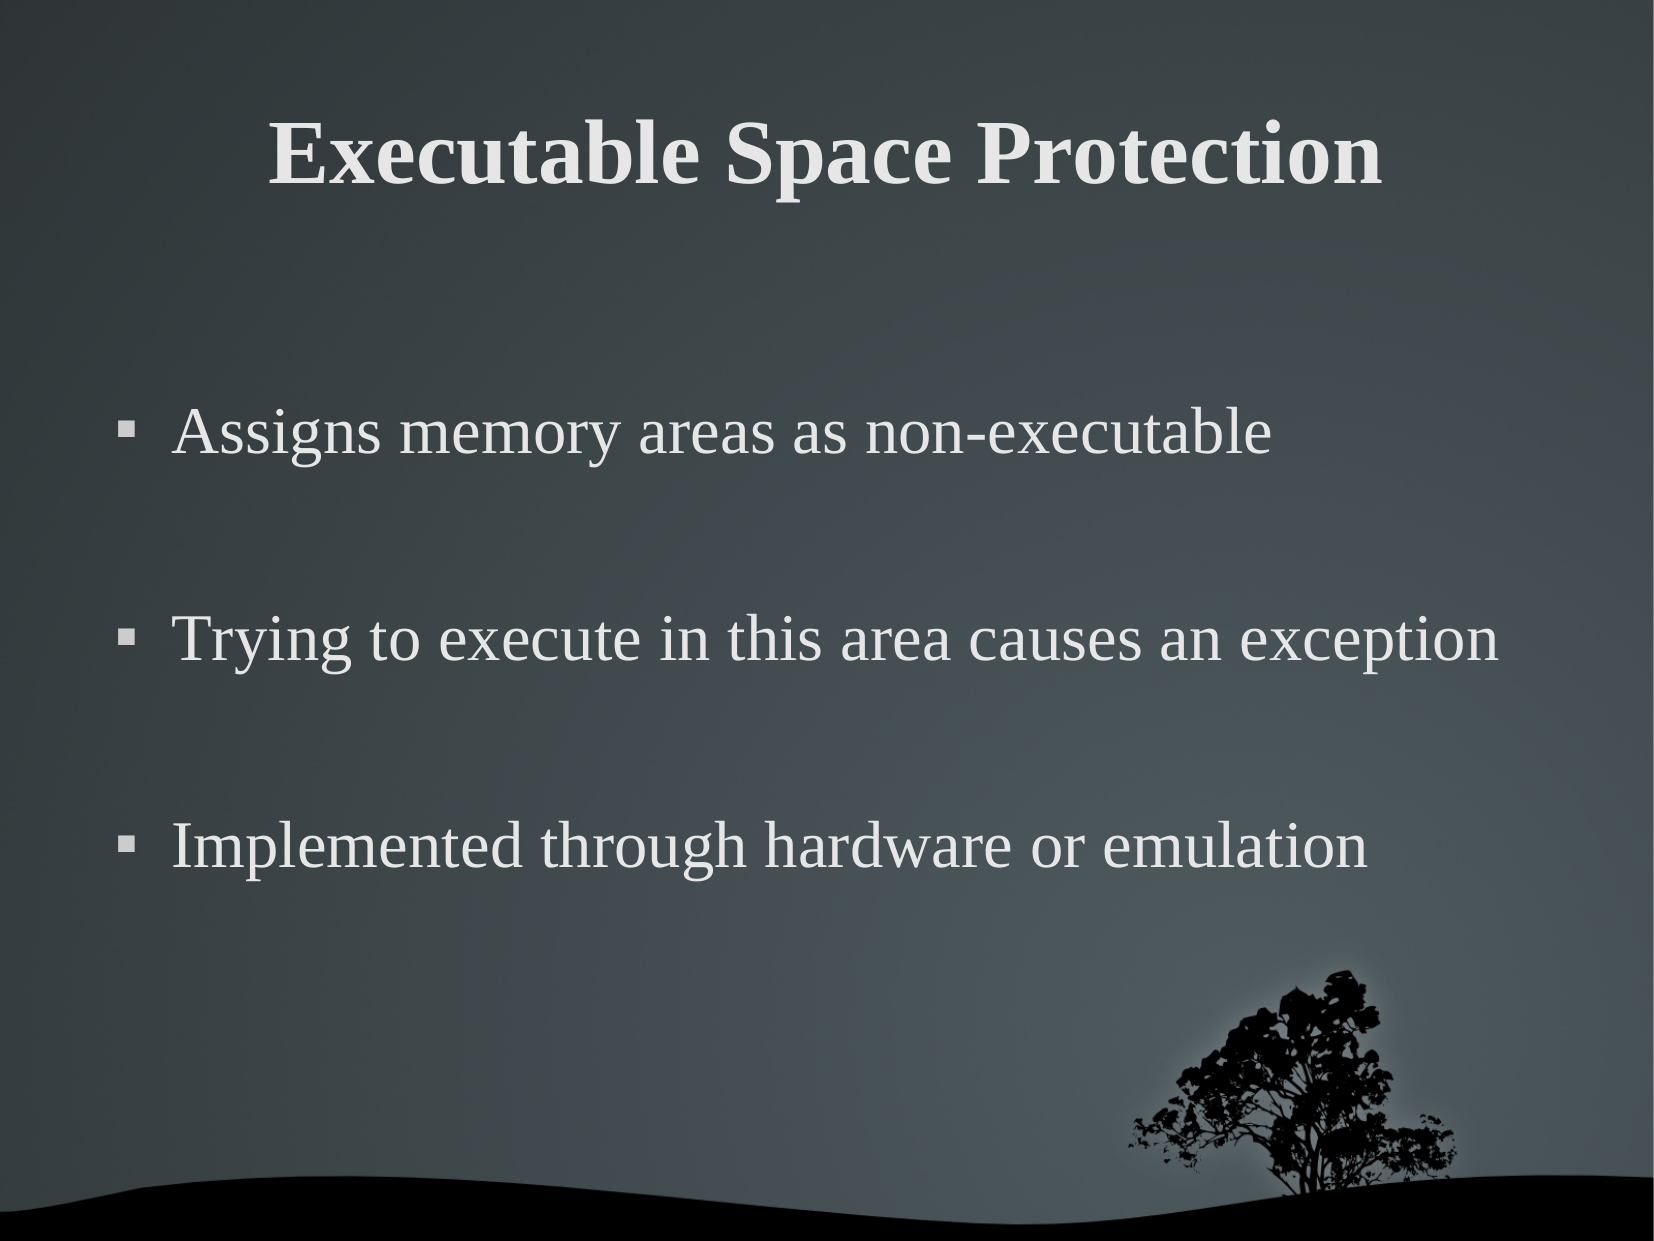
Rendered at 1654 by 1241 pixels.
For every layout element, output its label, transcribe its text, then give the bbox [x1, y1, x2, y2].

list Assigns memory areas as non-executable Trying to execute in this area causes an exception Implemented through hardware or emulation [82, 290, 1571, 1109]
title Executable Space Protection [82, 49, 1571, 257]
picture [0, 0, 1654, 1241]
